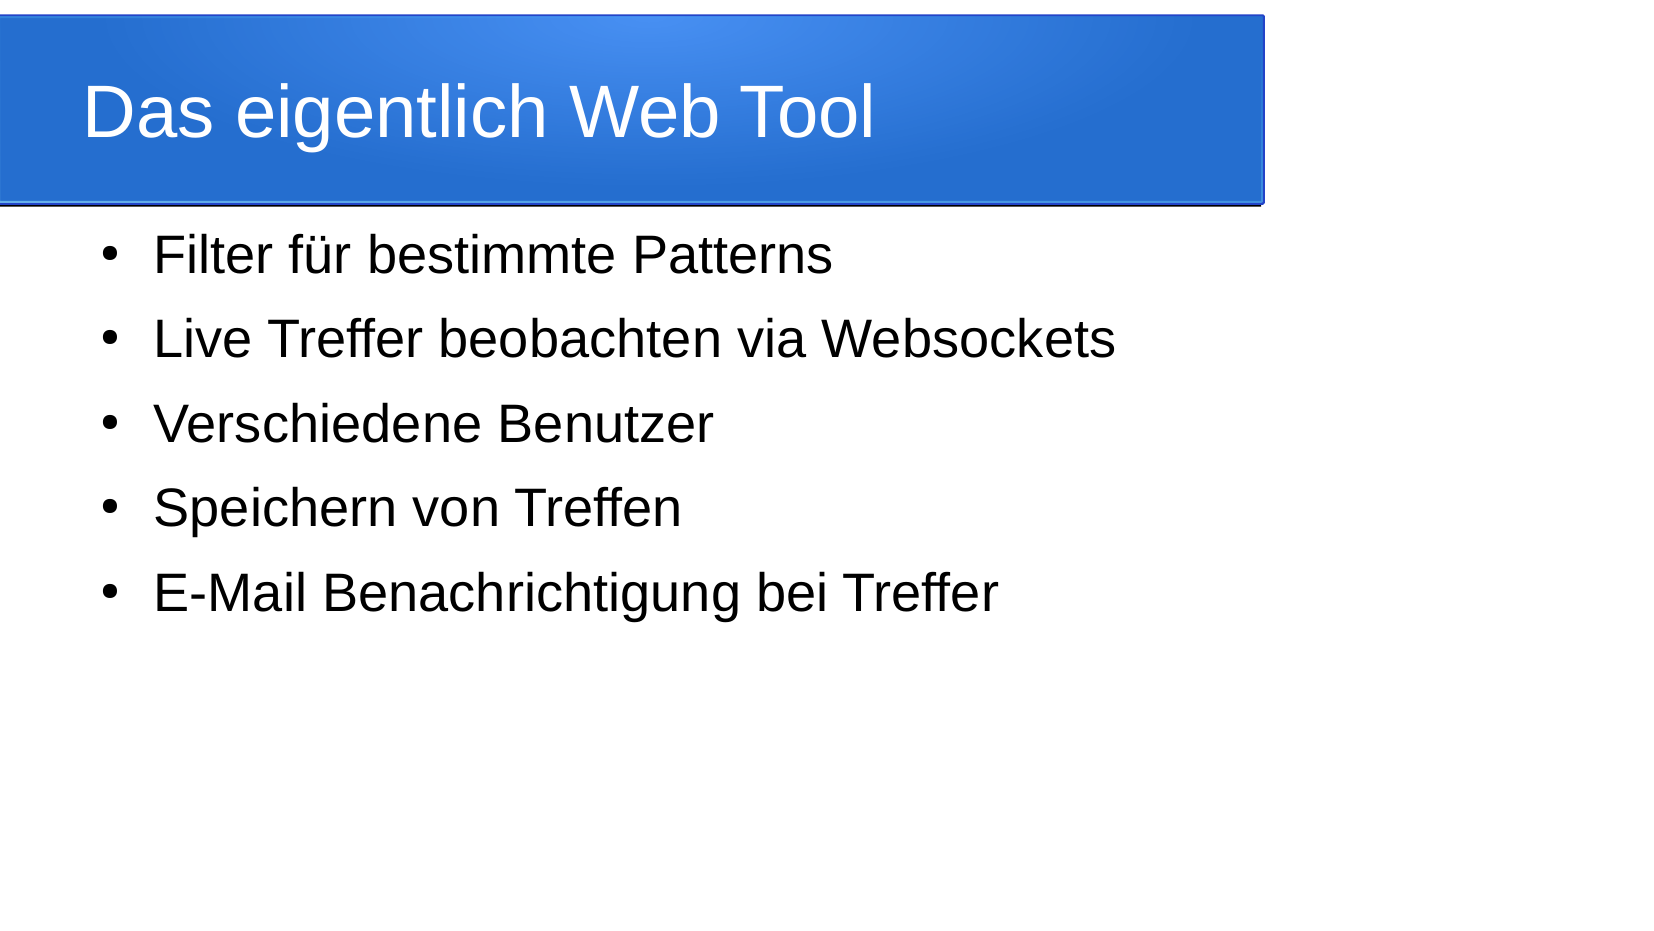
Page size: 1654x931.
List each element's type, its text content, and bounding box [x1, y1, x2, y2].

list Filter für bestimmte Patterns Live Treffer beobachten via Websockets Verschiedene Benutzer Speichern von Treffen E-Mail Benachrichtigung bei Treffer [82, 224, 1571, 764]
title Das eigentlich Web Tool [82, 35, 1235, 189]
